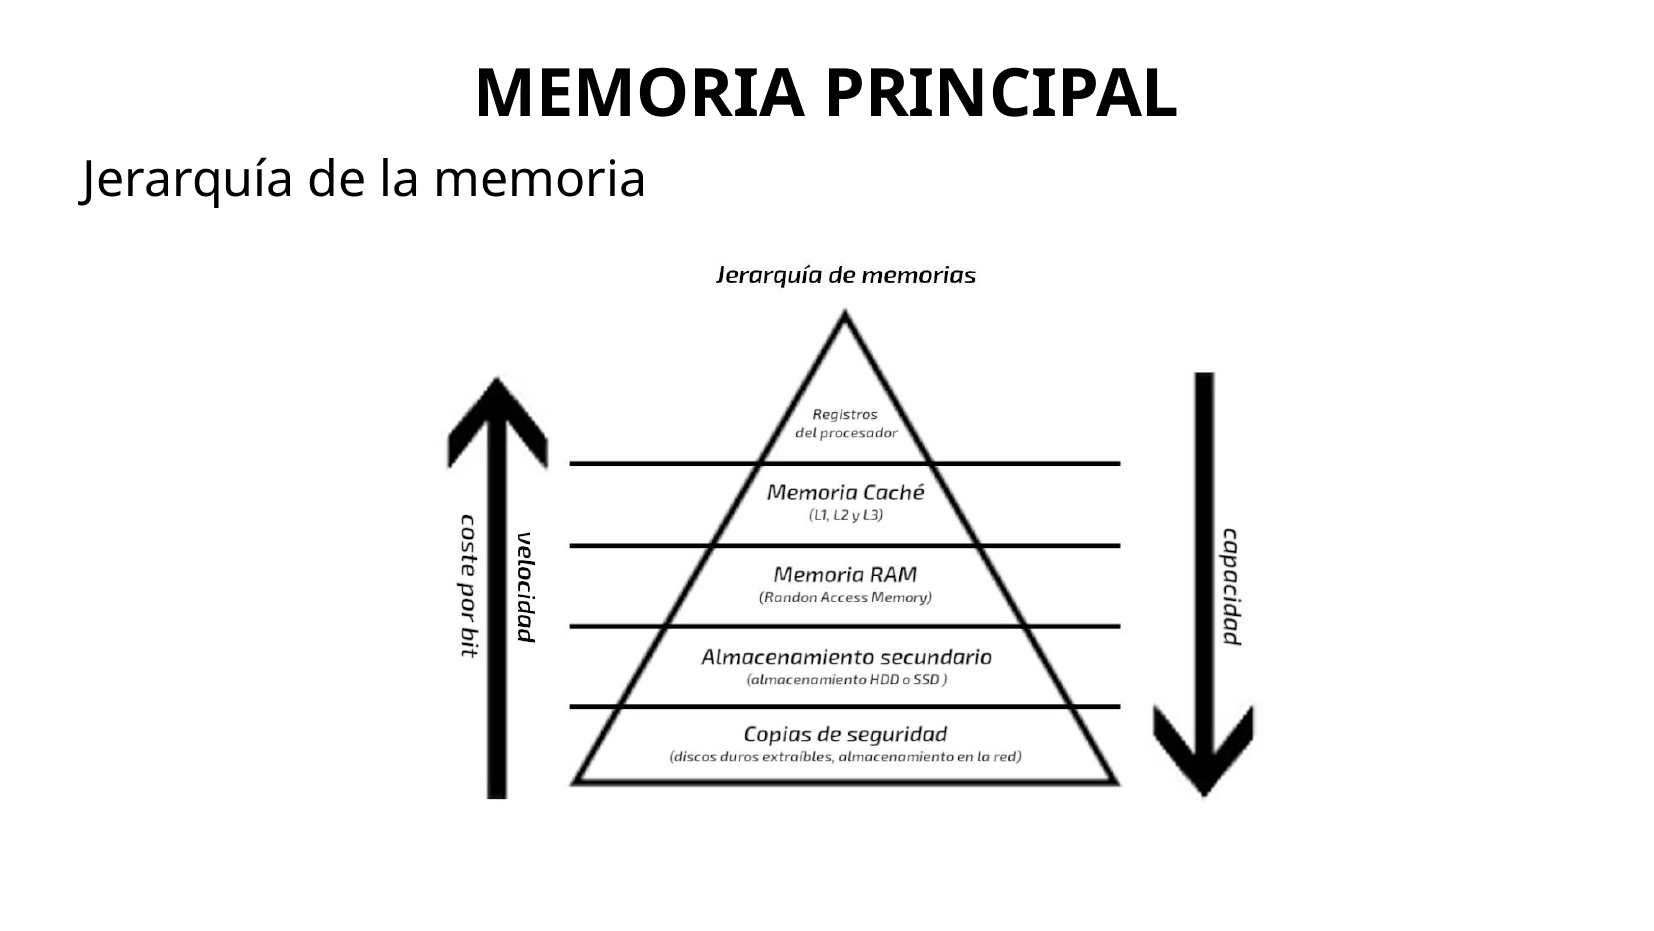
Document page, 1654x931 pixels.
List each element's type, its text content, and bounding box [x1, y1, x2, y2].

title MEMORIA PRINCIPAL [82, 37, 1571, 147]
subtitle Jerarquía de la memoria [82, 147, 1571, 827]
picture [416, 226, 1273, 869]
